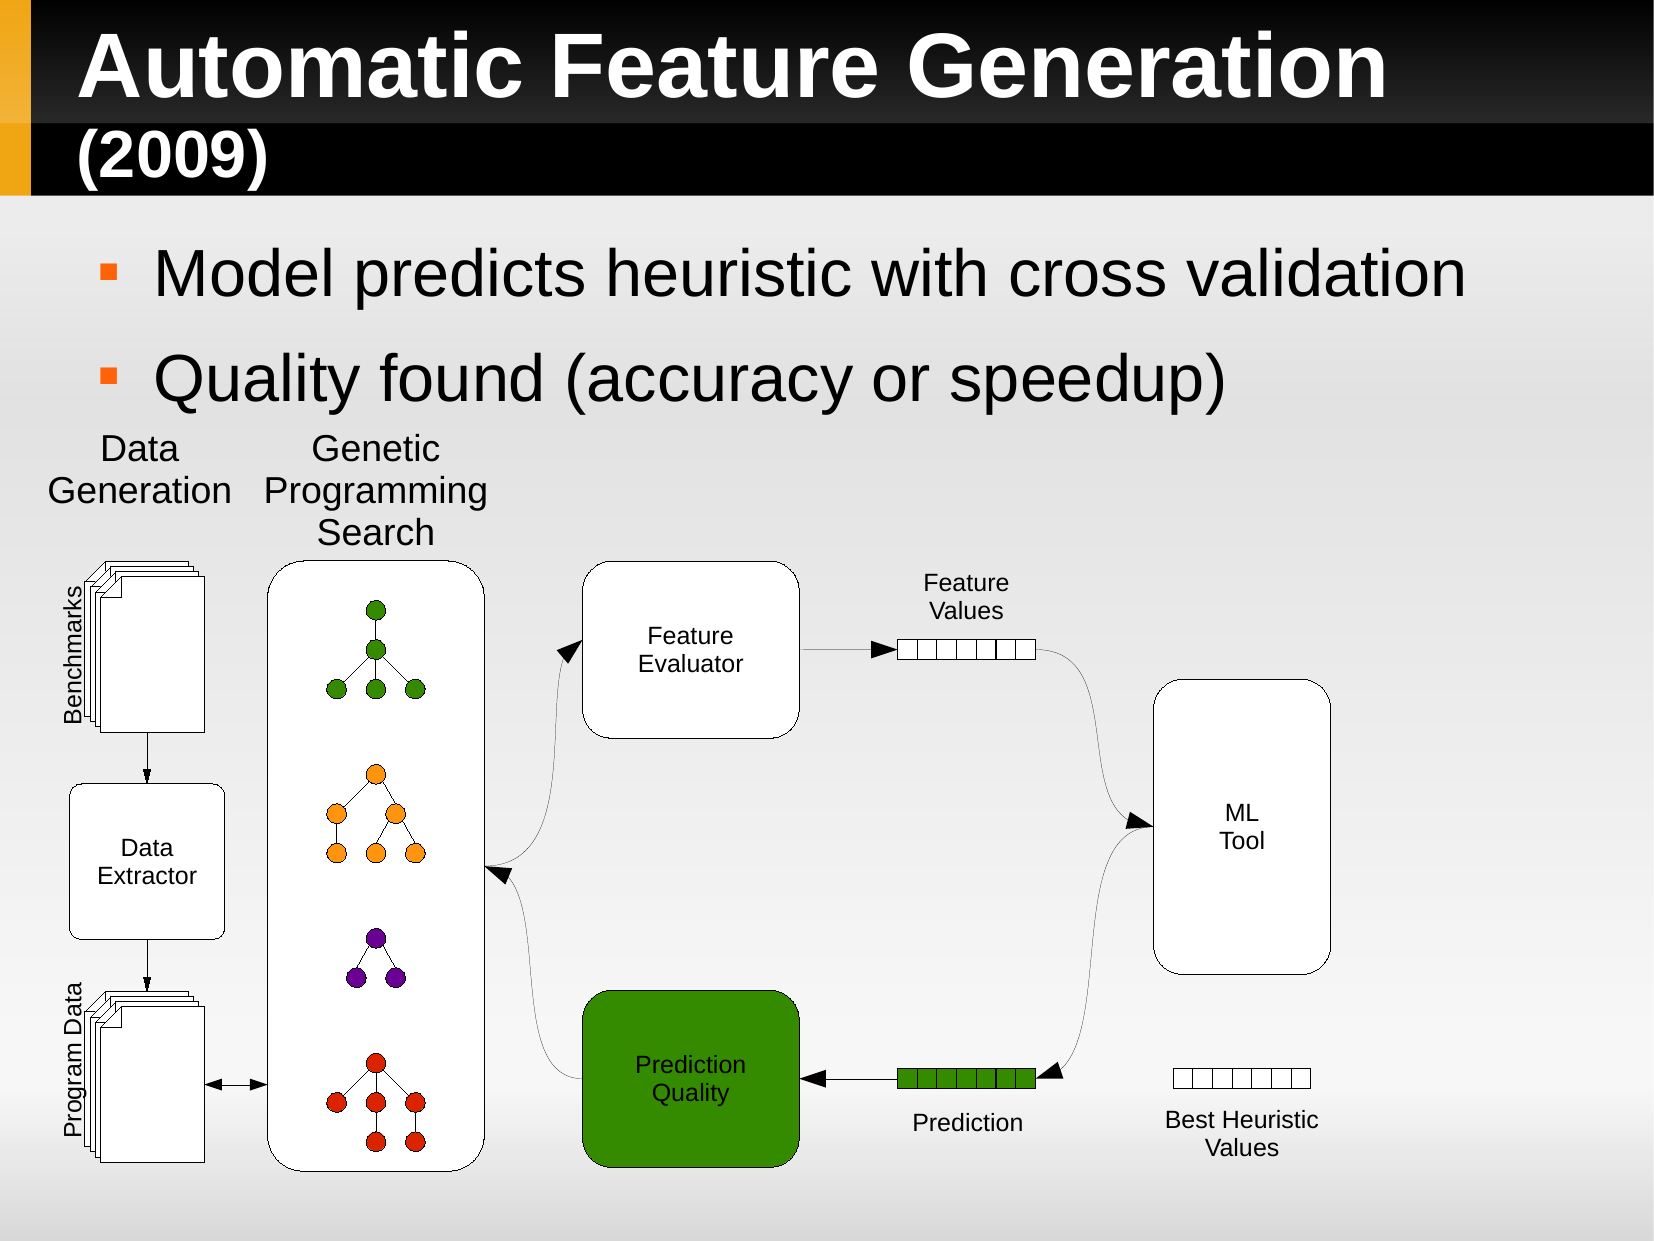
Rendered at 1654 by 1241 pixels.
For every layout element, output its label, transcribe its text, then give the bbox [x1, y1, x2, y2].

text_box Data Generation [11, 420, 268, 529]
text_box Best Heuristic Values [1133, 1098, 1351, 1176]
title Automatic Feature Generation (2009) [76, 0, 1565, 208]
text_box [103, 561, 205, 733]
text_box Benchmarks [51, 563, 115, 741]
text_box Prediction [879, 1100, 1057, 1148]
text_box [897, 639, 1036, 660]
text_box Feature Evaluator [582, 561, 800, 739]
text_box Data Extractor [69, 783, 225, 940]
text_box [267, 575, 485, 1172]
list Model predicts heuristic with cross validation Quality found (accuracy or speedup) [82, 236, 1571, 434]
text_box Feature Values [877, 561, 1056, 639]
text_box Prediction Quality [582, 990, 800, 1168]
text_box [143, 769, 151, 784]
text_box [1173, 1068, 1311, 1089]
text_box [95, 977, 205, 1163]
text_box Program Data [51, 946, 115, 1154]
text_box ML Tool [1153, 679, 1331, 975]
text_box [897, 1068, 1036, 1089]
text_box Genetic Programming Search [248, 434, 504, 575]
picture [0, 0, 1654, 1241]
